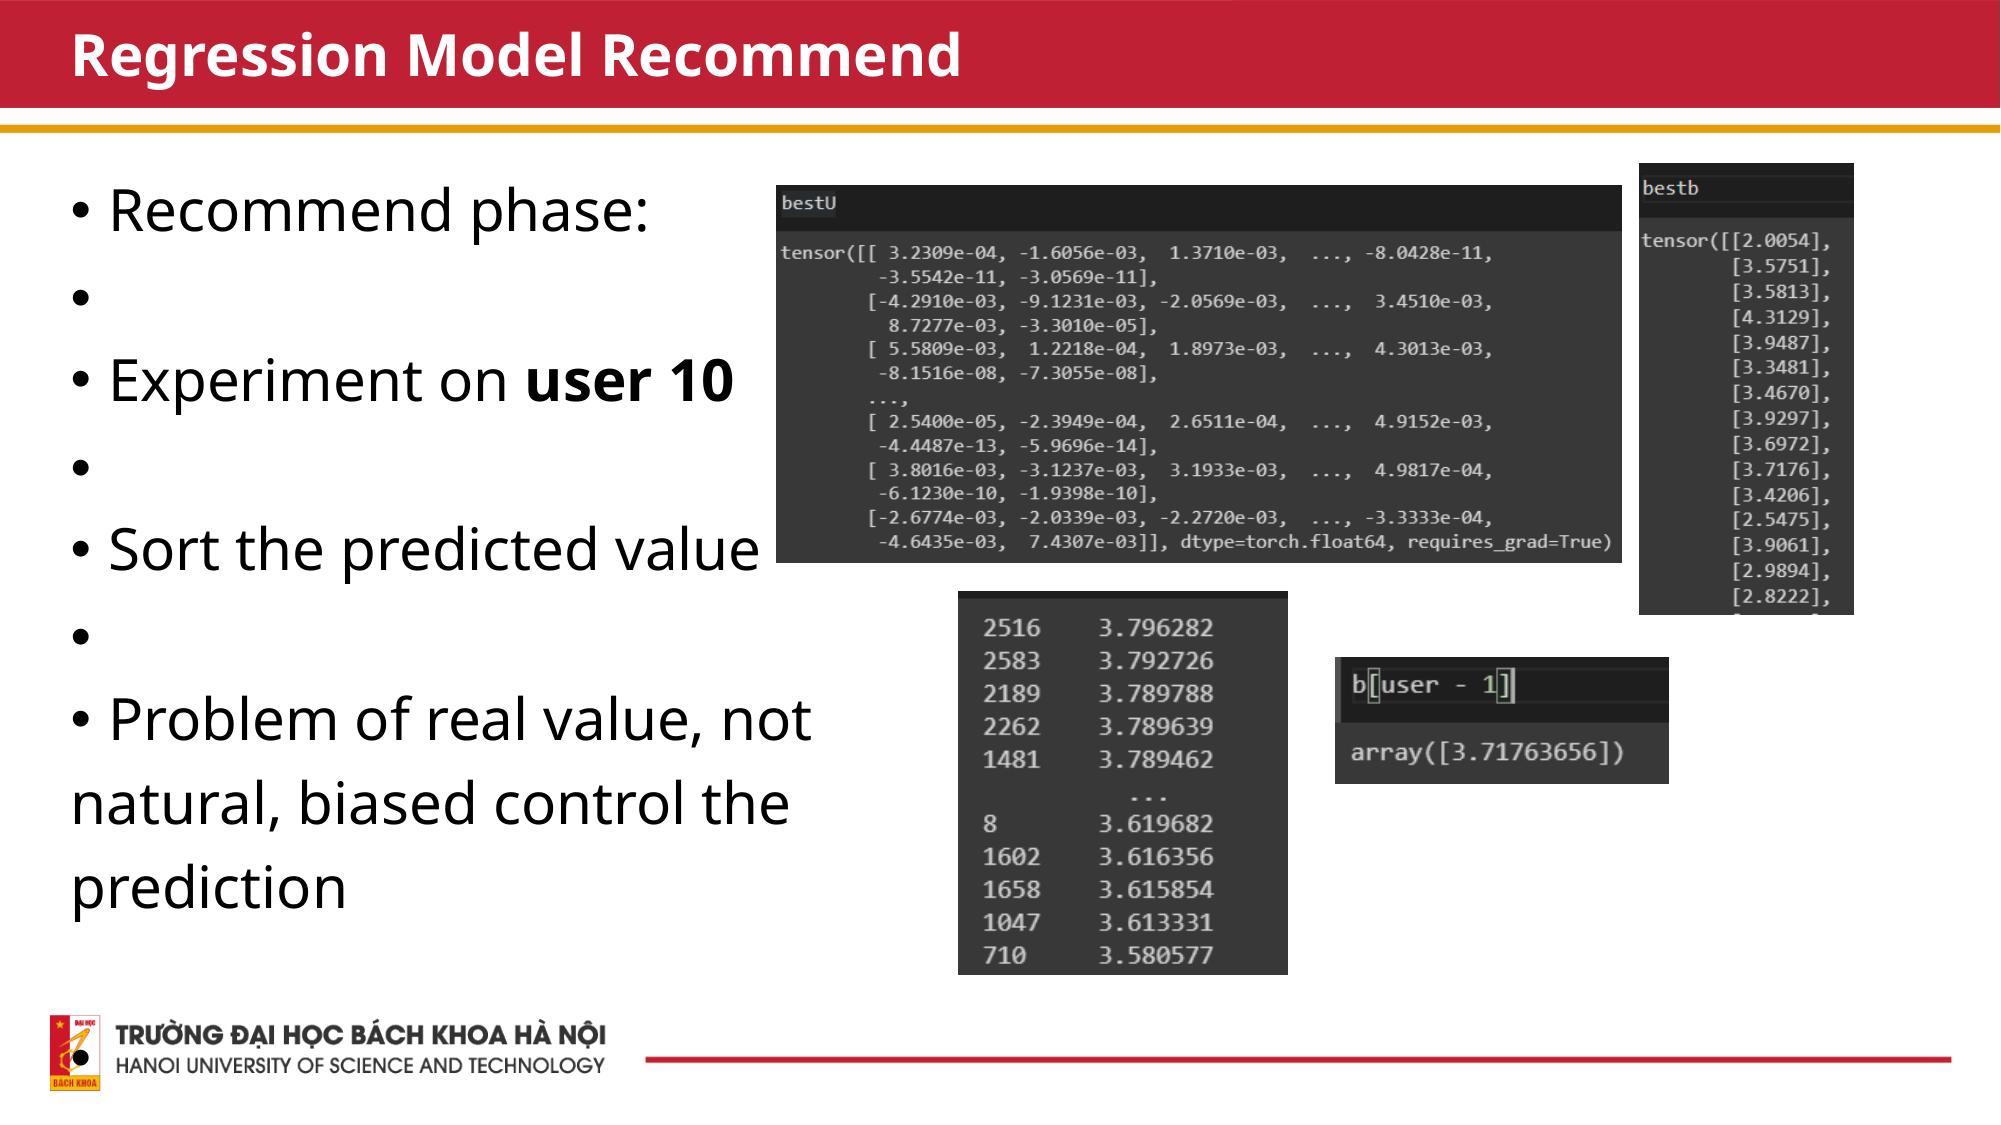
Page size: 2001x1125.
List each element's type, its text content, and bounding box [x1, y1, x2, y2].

text_box Recommend phase: Experiment on user 10 Sort the predicted value Problem of real value, not natural, biased control the prediction [55, 173, 1945, 979]
title Regression Model Recommend [55, 18, 1945, 91]
picture [1335, 657, 1669, 784]
picture [1639, 163, 1854, 173]
picture [958, 591, 1288, 975]
